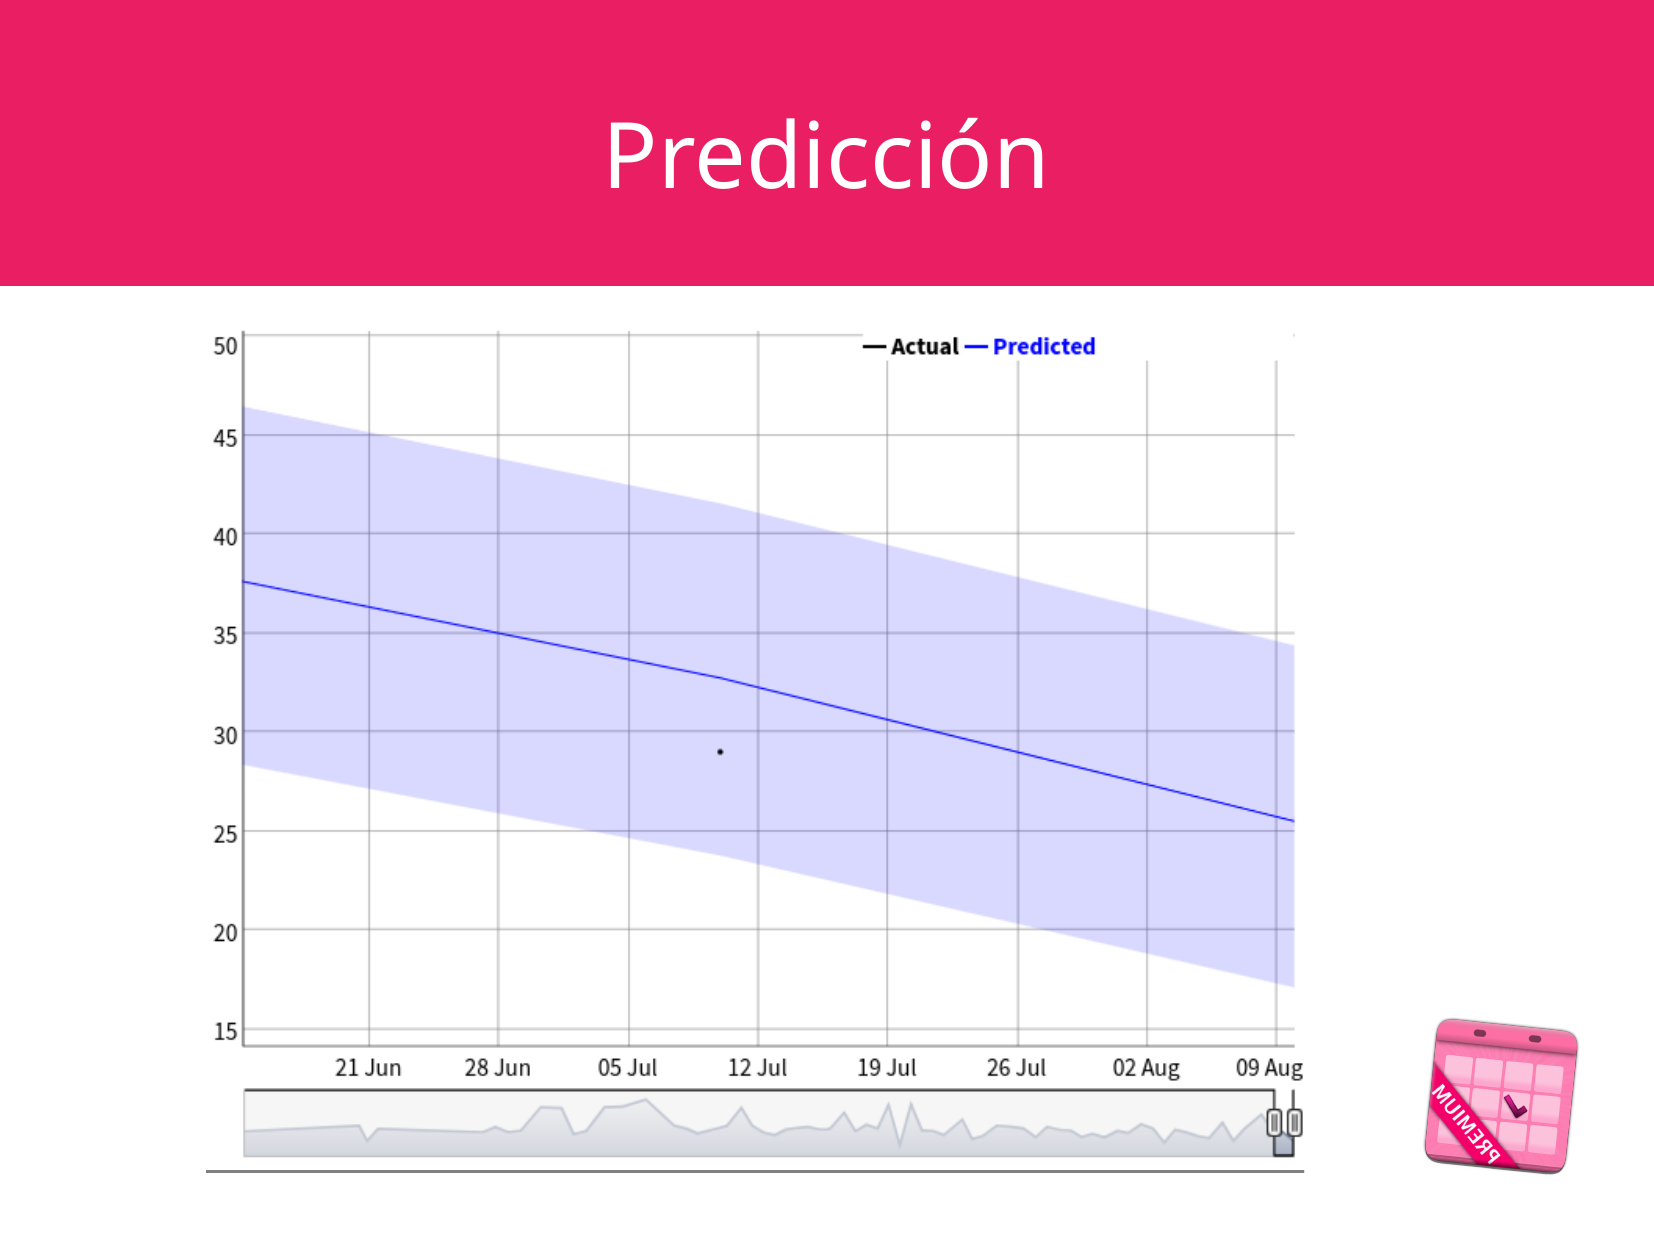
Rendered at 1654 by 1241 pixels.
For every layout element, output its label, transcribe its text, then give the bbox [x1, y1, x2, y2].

picture [206, 314, 1306, 1170]
picture [1410, 1004, 1592, 1187]
title Predicción [82, 49, 1571, 257]
